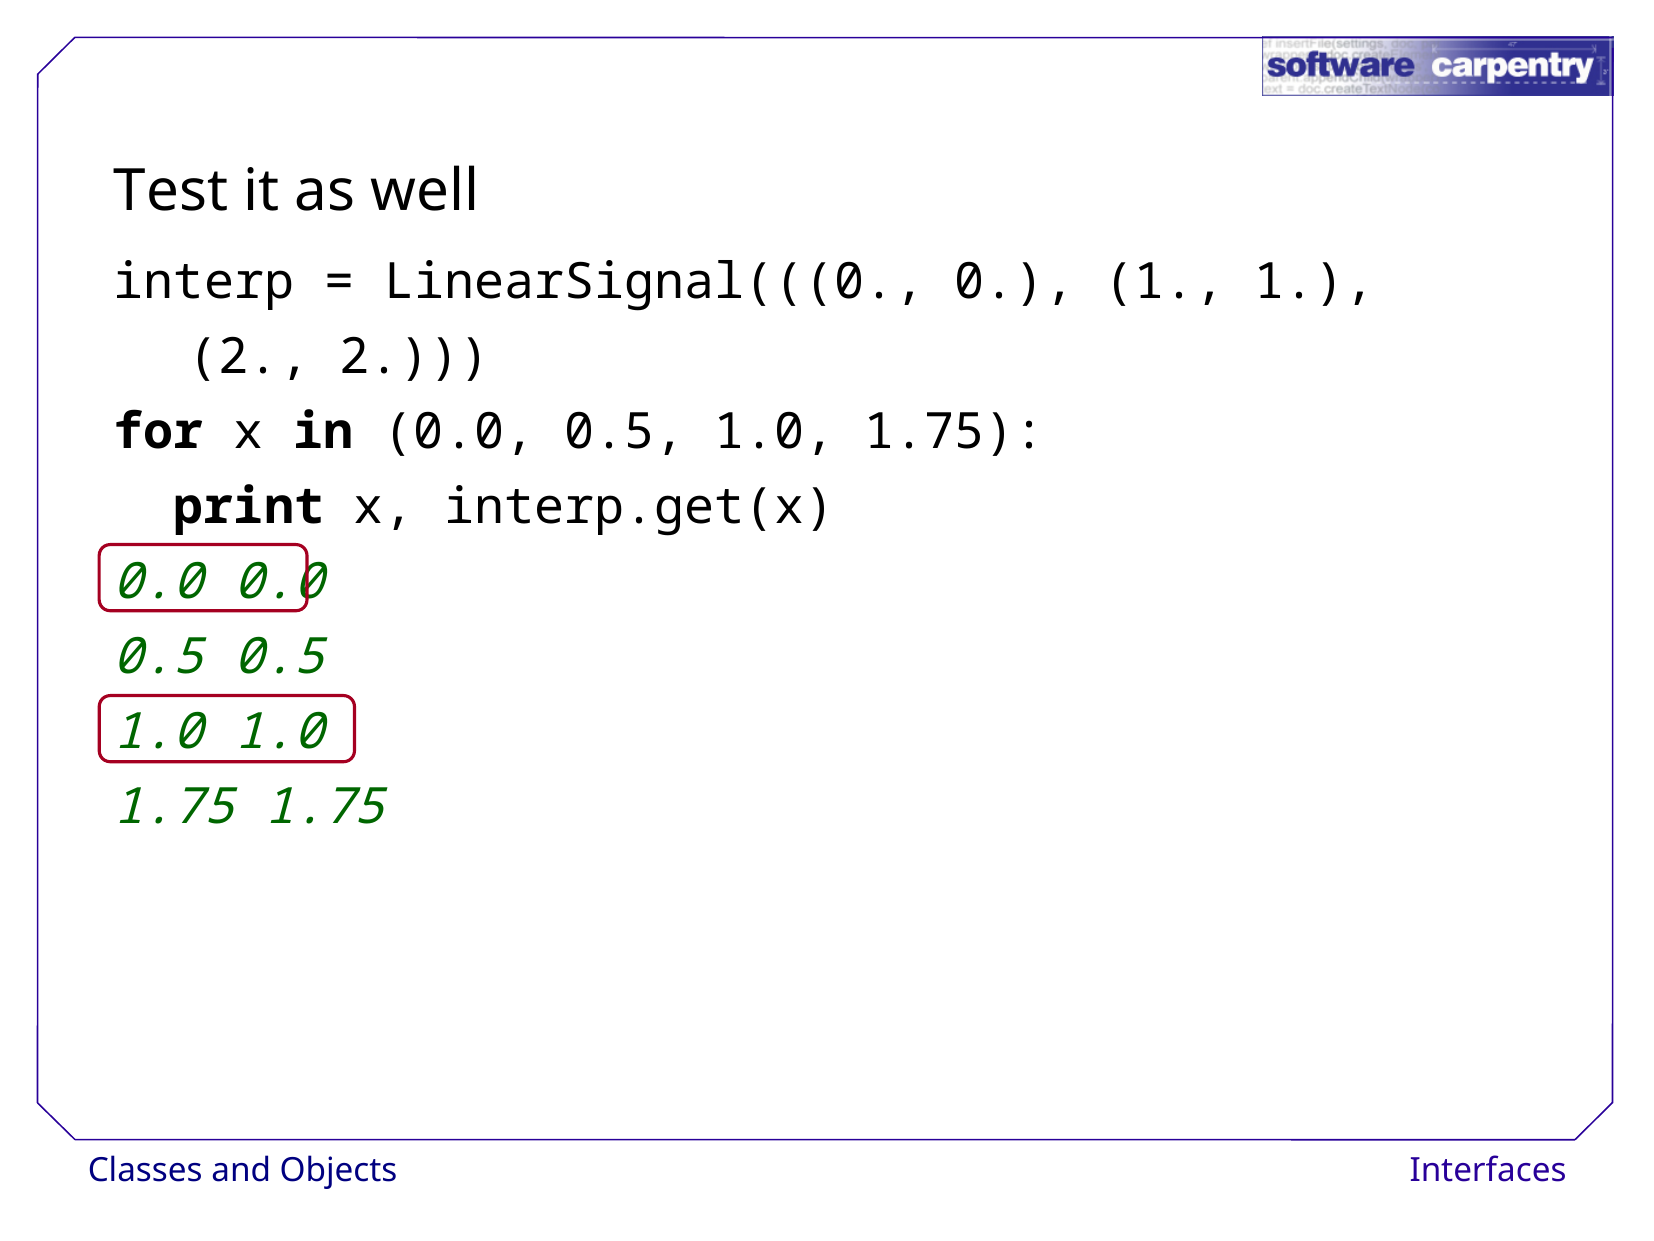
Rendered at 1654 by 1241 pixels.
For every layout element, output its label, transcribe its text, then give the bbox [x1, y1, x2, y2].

text_box interp = LinearSignal(((0., 0.), (1., 1.), (2., 2.))) for x in (0.0, 0.5, 1.0, 1.75): print x, interp.get(x) 0.0 0.0 0.5 0.5 1.0 1.0 1.75 1.75 [99, 225, 1517, 842]
text_box interp = LinearSignal(((0., 0.), (1., 1.), (2., 2.))) for x in (0.0, 0.5, 1.0, 1.75): print x, interp.get(x) 0.0 0.0 0.5 0.5 1.0 1.0 1.75 1.75 [101, 698, 352, 760]
text_box interp = LinearSignal(((0., 0.), (1., 1.), (2., 2.))) for x in (0.0, 0.5, 1.0, 1.75): print x, interp.get(x) 0.0 0.0 0.5 0.5 1.0 1.0 1.75 1.75 [101, 547, 305, 609]
picture [1262, 36, 1614, 96]
text_box Test it as well [99, 109, 1517, 225]
